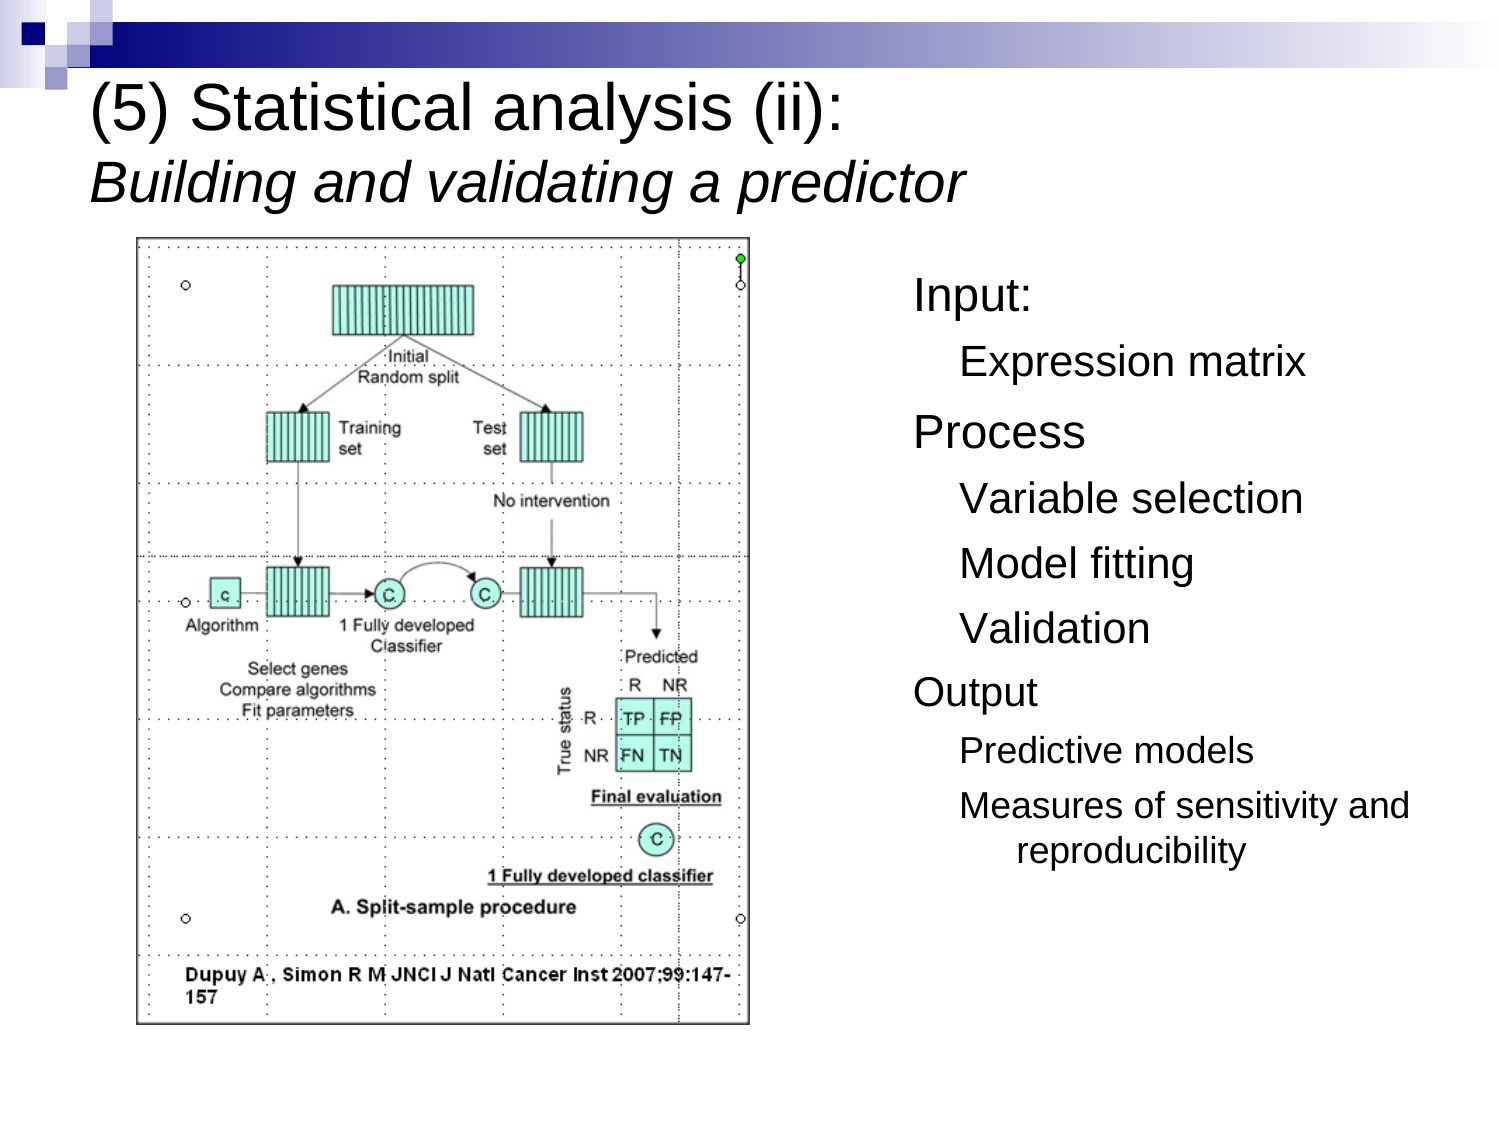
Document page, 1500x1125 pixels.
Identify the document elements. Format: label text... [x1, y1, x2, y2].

picture [136, 237, 751, 1026]
title (5) Statistical analysis (ii): Building and validating a predictor [74, 28, 1476, 250]
list Input: Expression matrix Process Variable selection Model fitting Validation Output Predictive models Measures of sensitivity and reproducibility [879, 255, 1500, 1059]
